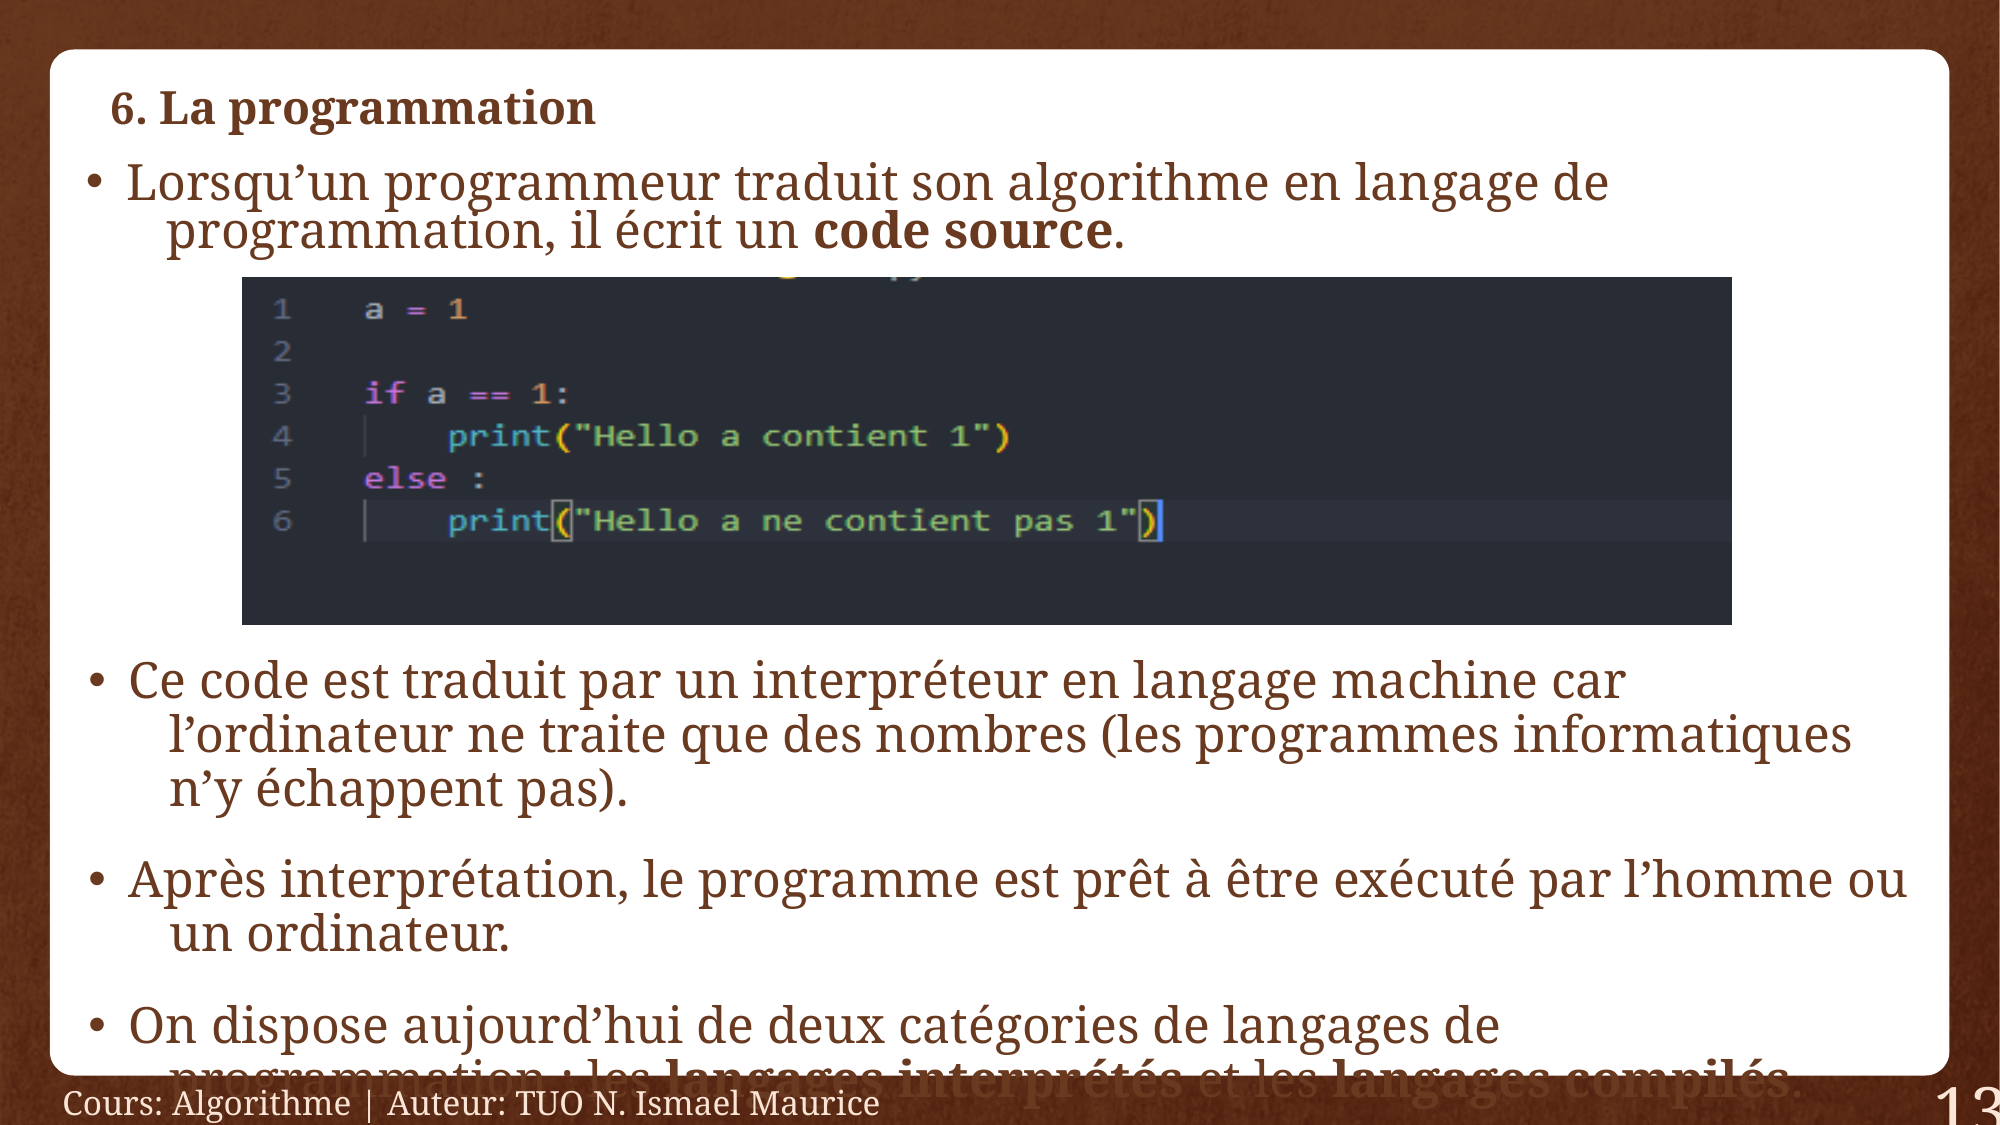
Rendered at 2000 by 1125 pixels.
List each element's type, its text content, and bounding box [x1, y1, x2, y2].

text_box [1918, 1061, 2000, 1112]
text_box Cours: Algorithme | Auteur: TUO N. Ismael Maurice [47, 1074, 1264, 1125]
title 6. La programmation [95, 68, 1696, 142]
text_box Ce code est traduit par un interpréteur en langage machine car l’ordinateur ne traite que des nombres (les programmes informatiques n’y échappent pas). Après interprétation, le programme est prêt à être exécuté par l’homme ou un ordinateur. On dispose aujourd’hui de deux catégories de langages de programmation : les langages interprétés et les langages compilés. [73, 647, 1932, 1057]
picture [242, 277, 1732, 625]
list Lorsqu’un programmeur traduit son algorithme en langage de programmation, il écrit un code source. [70, 154, 1929, 278]
